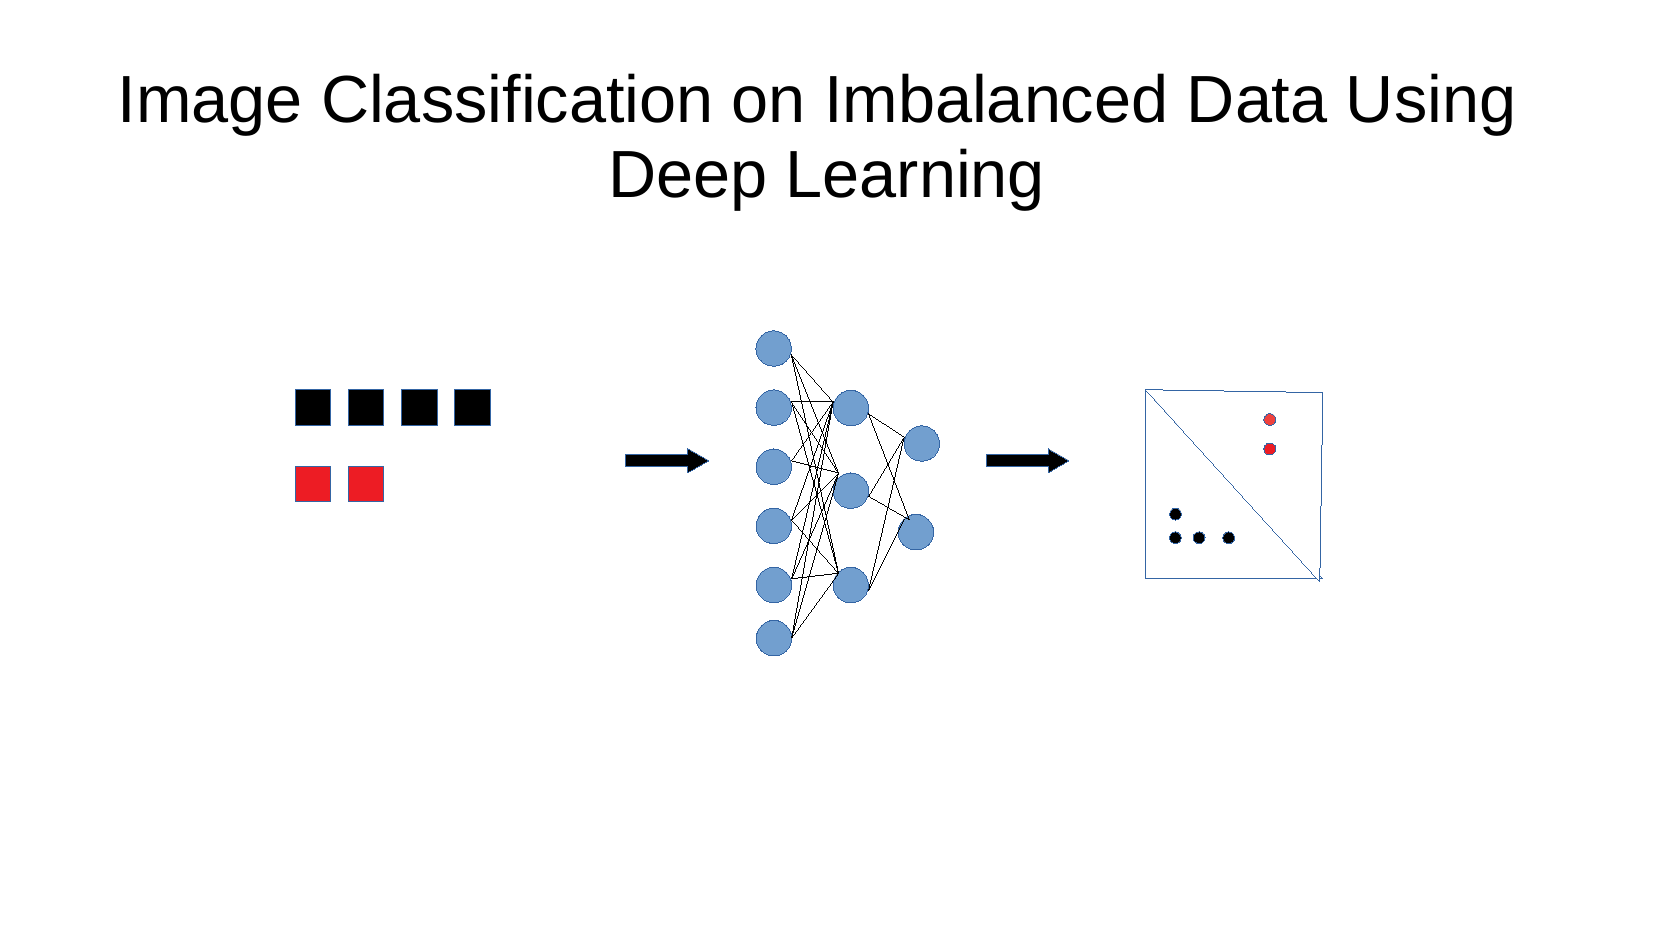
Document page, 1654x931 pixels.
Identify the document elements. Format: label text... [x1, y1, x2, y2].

text_box [454, 389, 491, 426]
text_box [756, 508, 792, 544]
text_box [295, 466, 331, 502]
text_box [756, 448, 792, 485]
text_box [625, 448, 709, 473]
text_box [755, 389, 792, 426]
text_box [348, 466, 384, 502]
text_box [756, 567, 792, 603]
text_box [295, 389, 331, 426]
text_box [401, 389, 438, 426]
text_box [833, 390, 869, 426]
text_box [986, 448, 1069, 473]
text_box [898, 514, 934, 550]
text_box [1145, 389, 1323, 582]
text_box [904, 425, 940, 462]
text_box [833, 472, 869, 509]
title Image Classification on Imbalanced Data Using Deep Learning [82, 59, 1571, 215]
text_box [756, 620, 792, 656]
text_box [833, 567, 869, 603]
text_box [755, 330, 792, 367]
text_box [348, 389, 384, 426]
